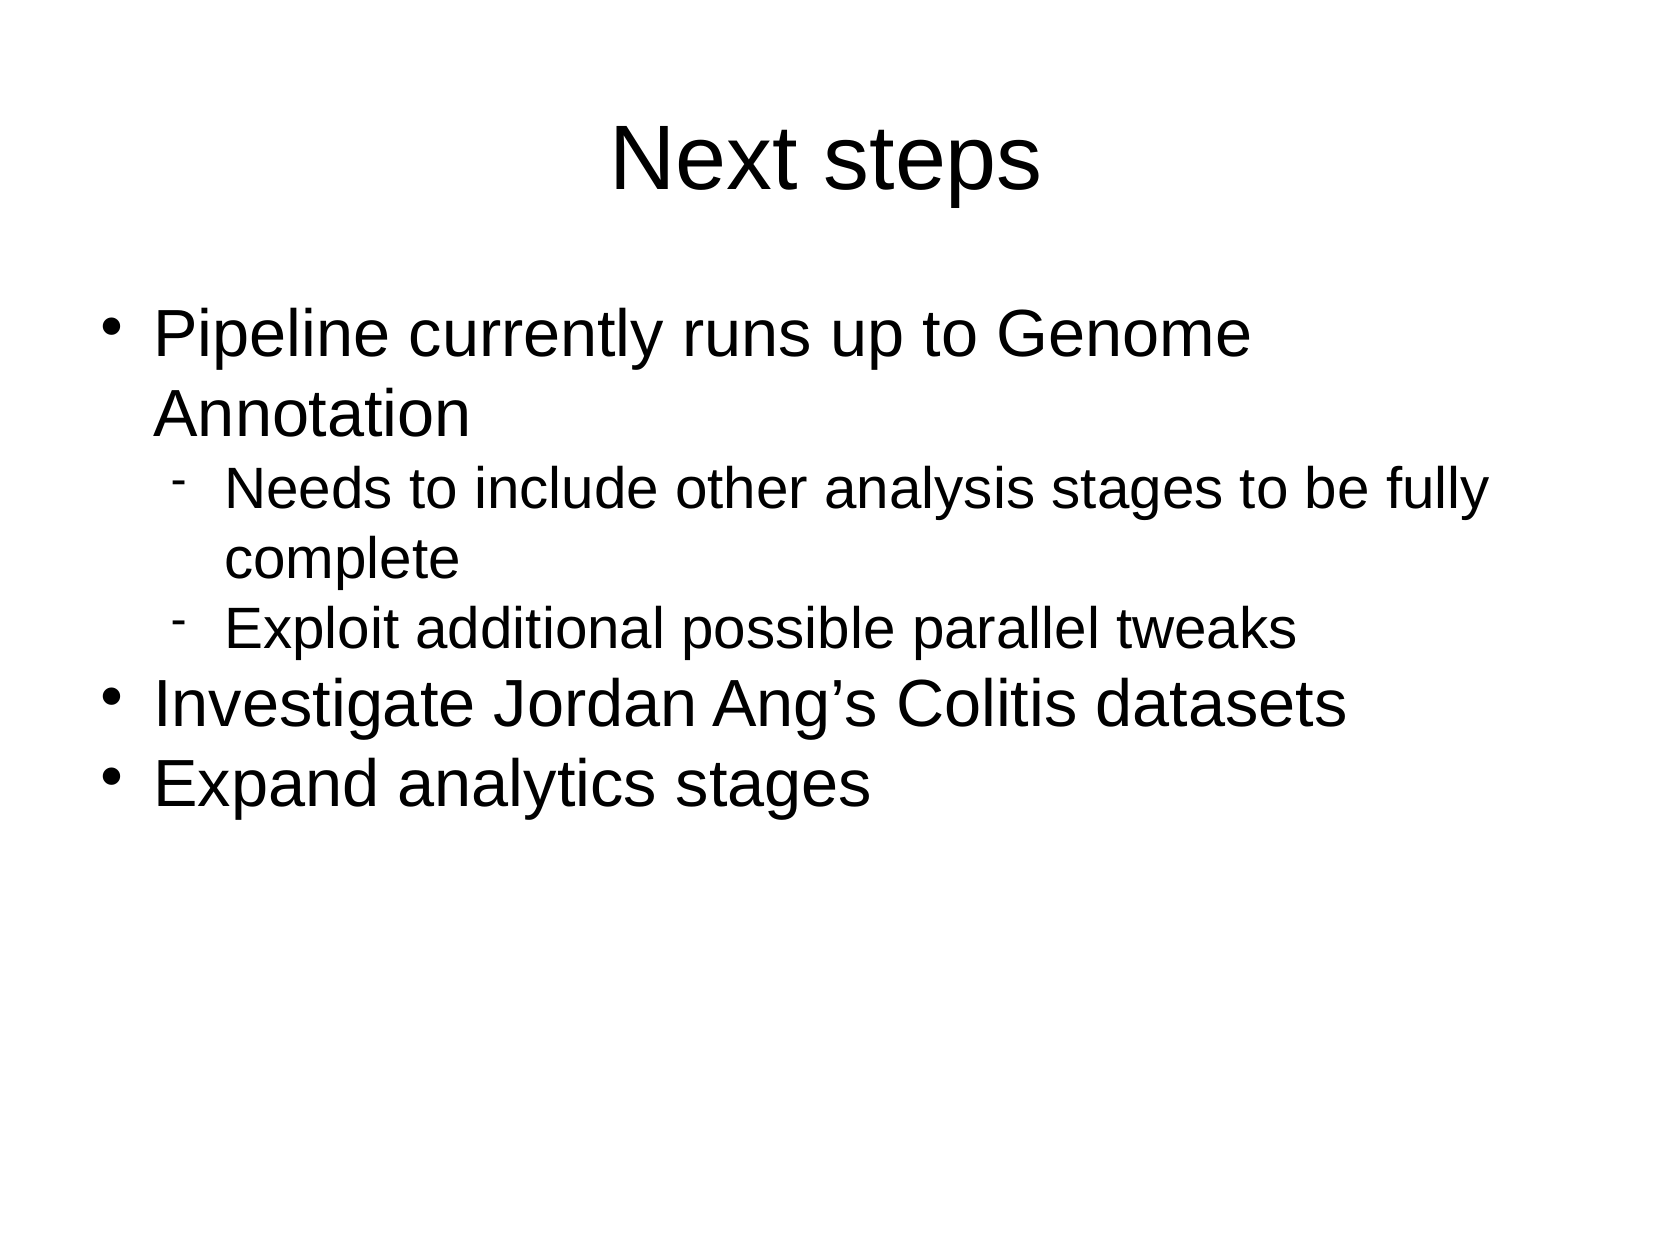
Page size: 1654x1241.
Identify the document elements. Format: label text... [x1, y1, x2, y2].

text_box Pipeline currently runs up to Genome Annotation Needs to include other analysis stages to be fully complete Exploit additional possible parallel tweaks Investigate Jordan Ang’s Colitis datasets Expand analytics stages [82, 290, 1571, 1010]
text_box Next steps [82, 49, 1571, 257]
